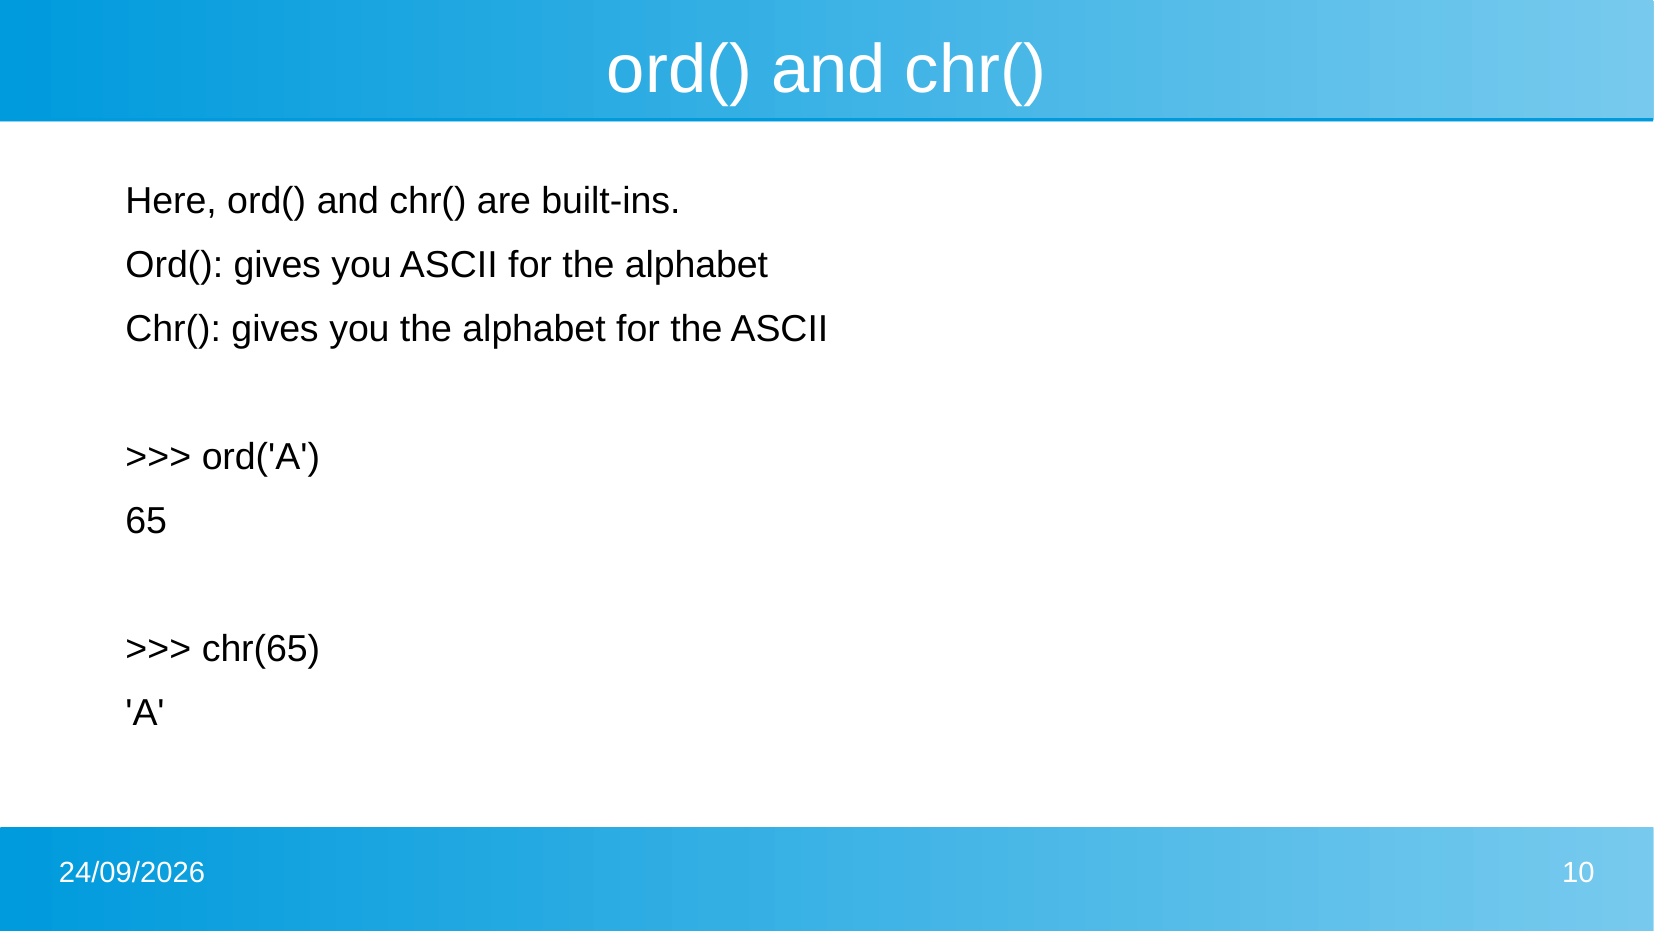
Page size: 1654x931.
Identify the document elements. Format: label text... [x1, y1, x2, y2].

text_box Here, ord() and chr() are built-ins. Ord(): gives you ASCII for the alphabet Chr(): gives you the alphabet for the ASCII >>> ord('A') 65 >>> chr(65) 'A' [39, 171, 1231, 931]
title ord() and chr() [59, 29, 1595, 108]
